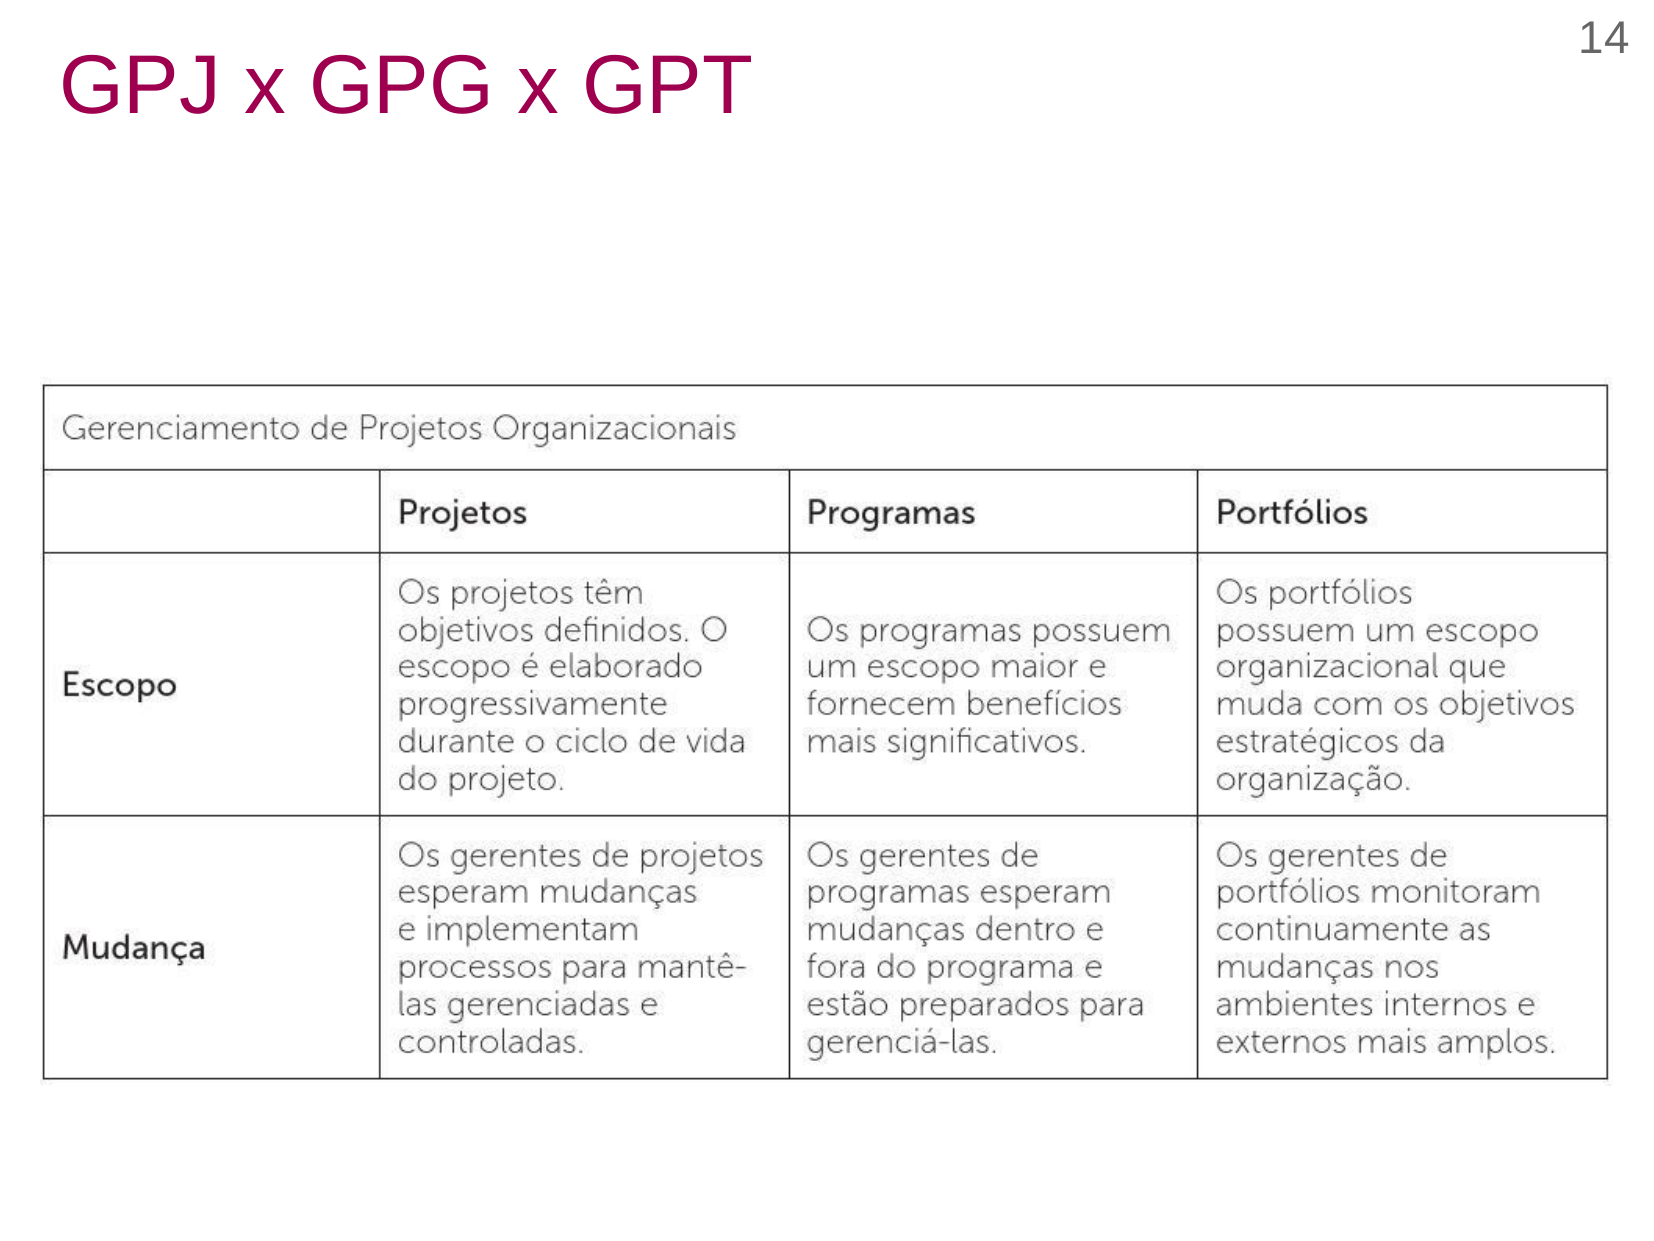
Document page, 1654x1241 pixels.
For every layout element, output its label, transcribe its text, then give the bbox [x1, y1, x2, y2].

title GPJ x GPG x GPT [59, 29, 1595, 148]
picture [40, 377, 1613, 1086]
